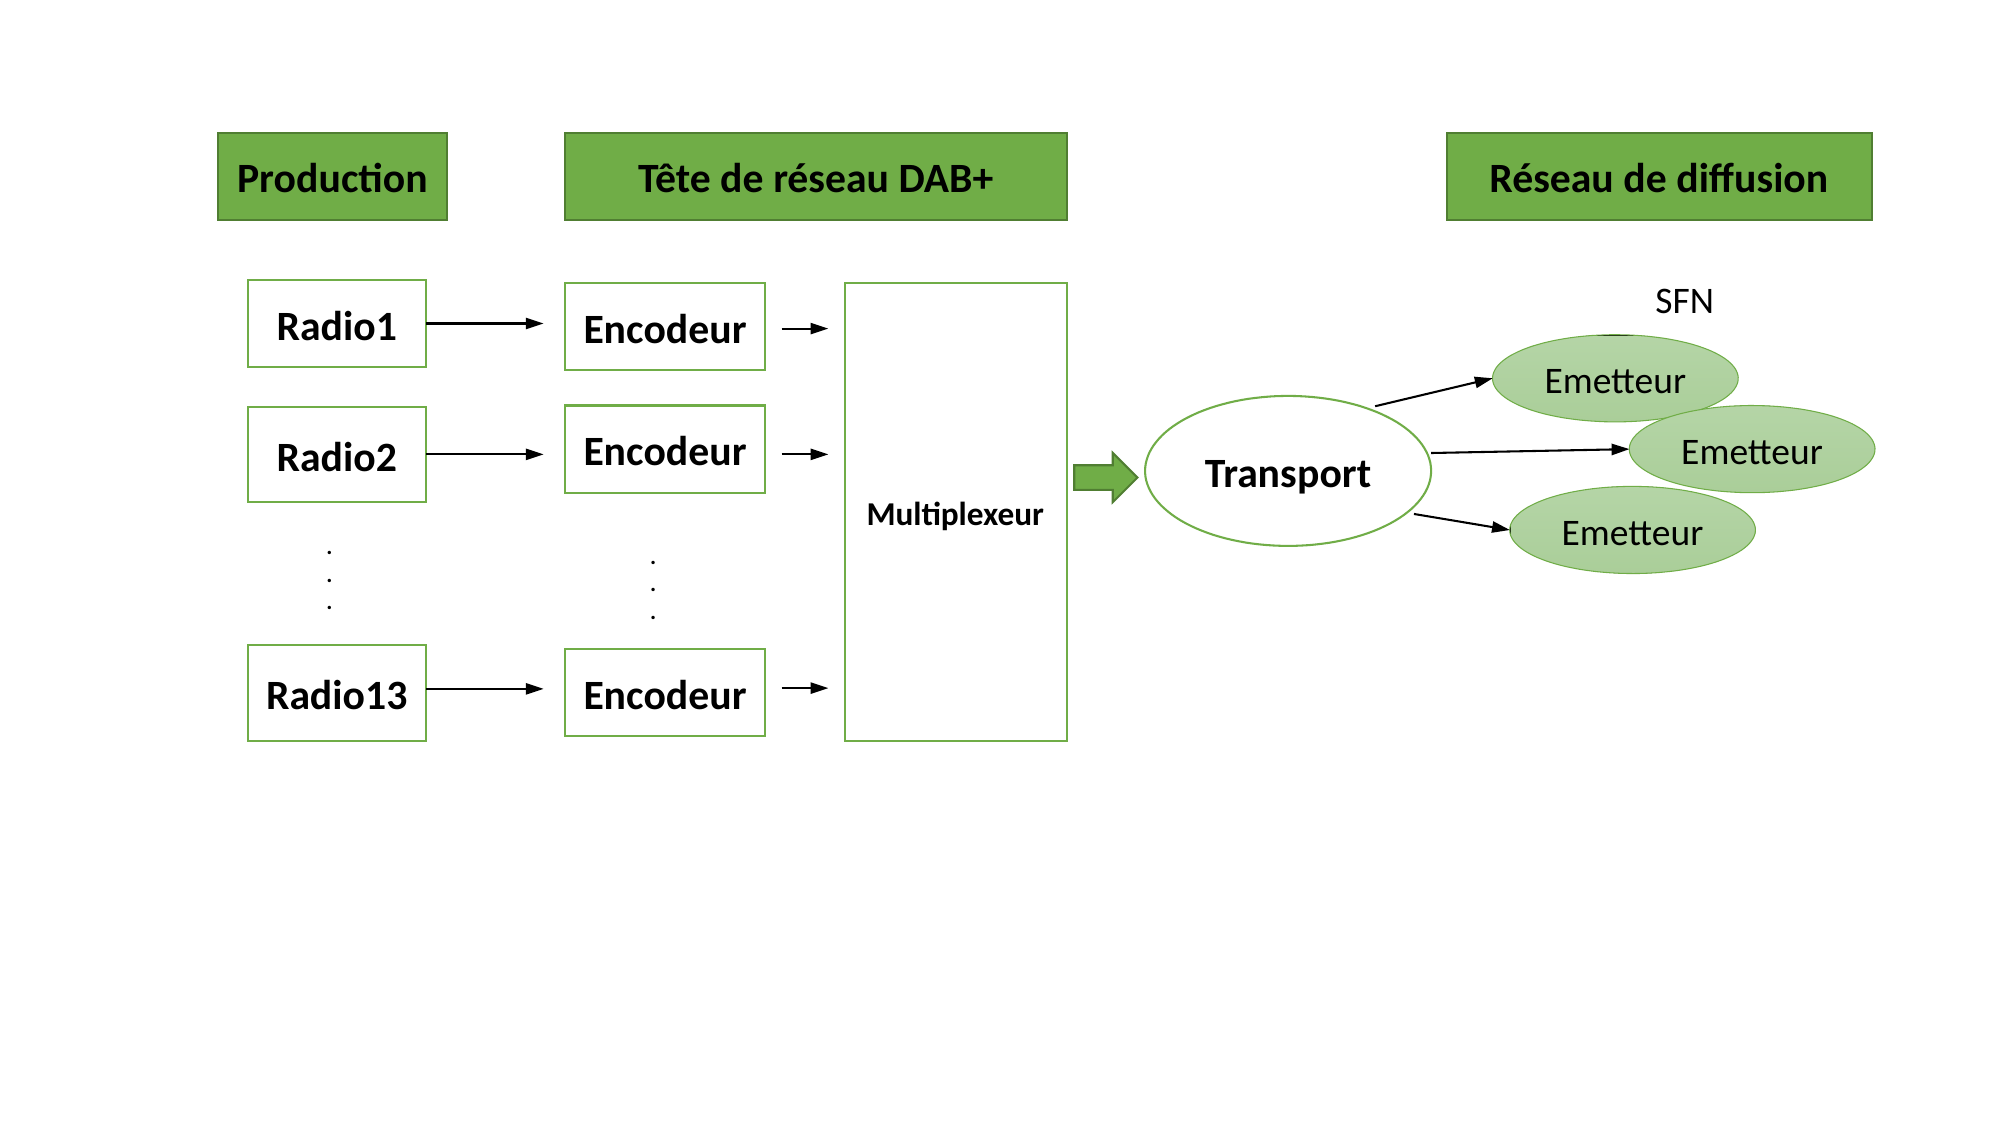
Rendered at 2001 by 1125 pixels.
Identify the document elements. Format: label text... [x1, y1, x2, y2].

text_box Transport [1145, 395, 1432, 546]
text_box Radio13 [248, 645, 426, 741]
text_box Tête de réseau DAB+ [565, 133, 1067, 220]
text_box . . . [642, 533, 666, 633]
text_box [1074, 452, 1138, 503]
text_box Radio1 [248, 280, 426, 367]
text_box Encodeur [565, 283, 765, 370]
text_box Emetteur [1509, 486, 1756, 574]
text_box SFN [1640, 268, 1730, 330]
text_box . . . [318, 524, 342, 623]
text_box Emetteur [1629, 405, 1876, 493]
text_box Multiplexeur [845, 283, 1067, 741]
text_box Emetteur [1492, 334, 1739, 422]
text_box Encodeur [565, 649, 765, 736]
text_box Encodeur [565, 406, 765, 493]
text_box Radio2 [248, 407, 426, 502]
text_box Réseau de diffusion [1447, 133, 1872, 220]
text_box Production [218, 133, 447, 220]
